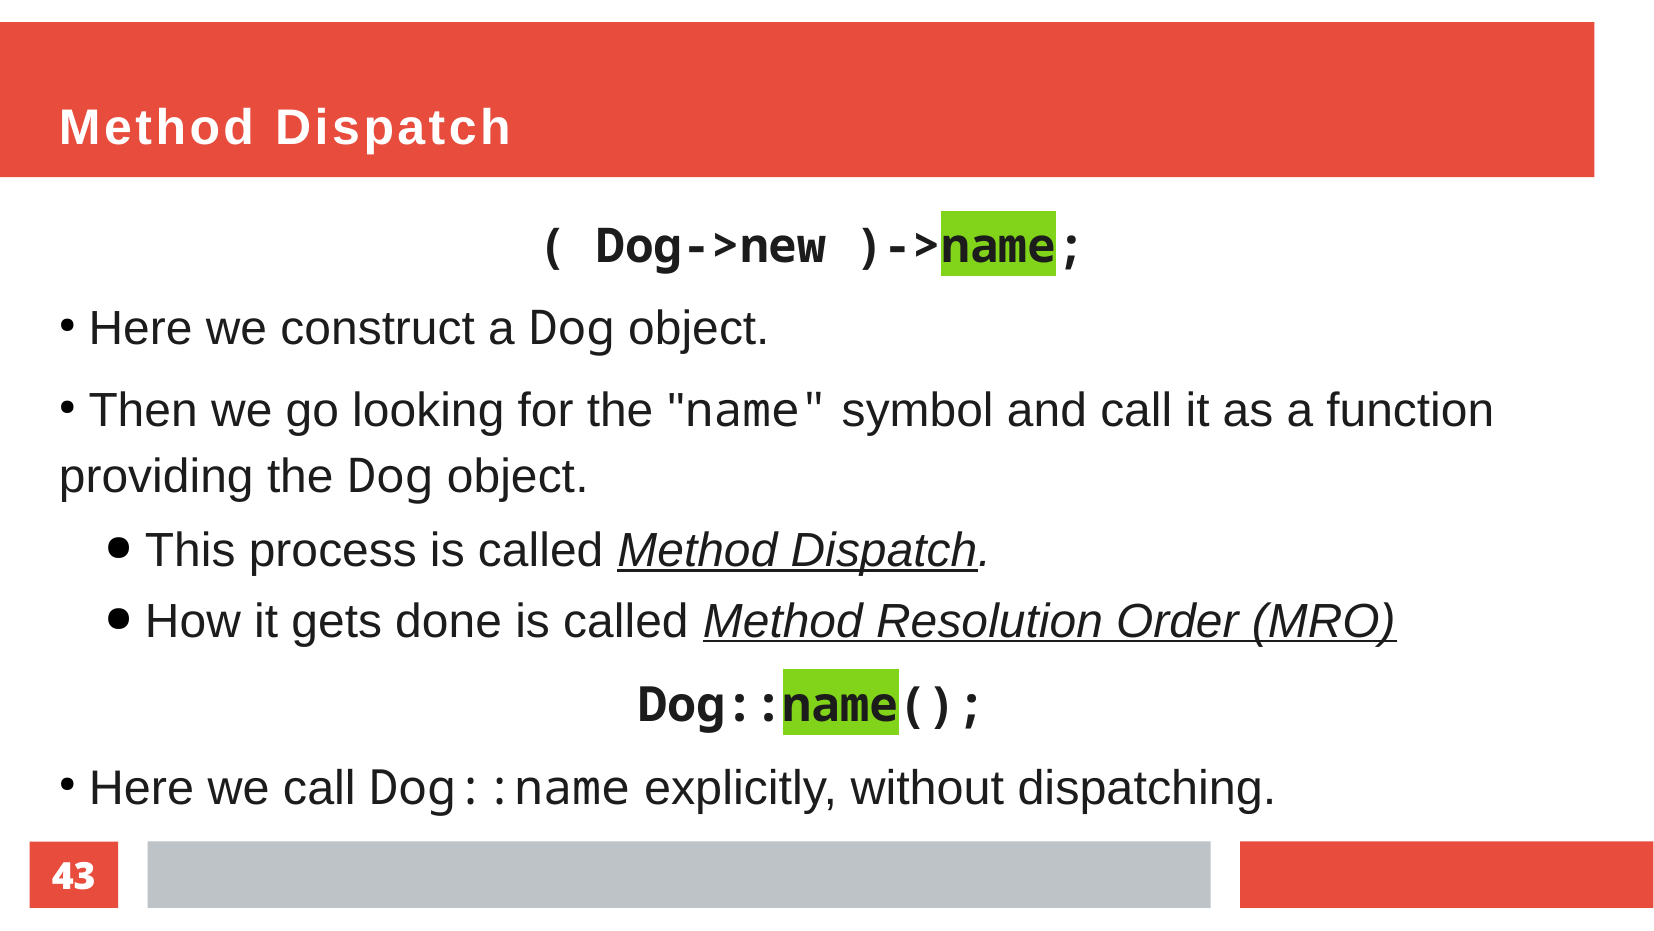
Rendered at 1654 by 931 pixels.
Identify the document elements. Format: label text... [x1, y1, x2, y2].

title Method Dispatch [59, 44, 1595, 156]
list Dog::name(); Here we call Dog::name explicitly, without dispatching. [59, 669, 1565, 819]
list ( Dog->new )->name; Here we construct a Dog object. Then we go looking for the "name" symbol and call it as a function providing the Dog object. This process is called Method Dispatch. How it gets done is called Method Resolution Order (MRO) [59, 210, 1565, 649]
